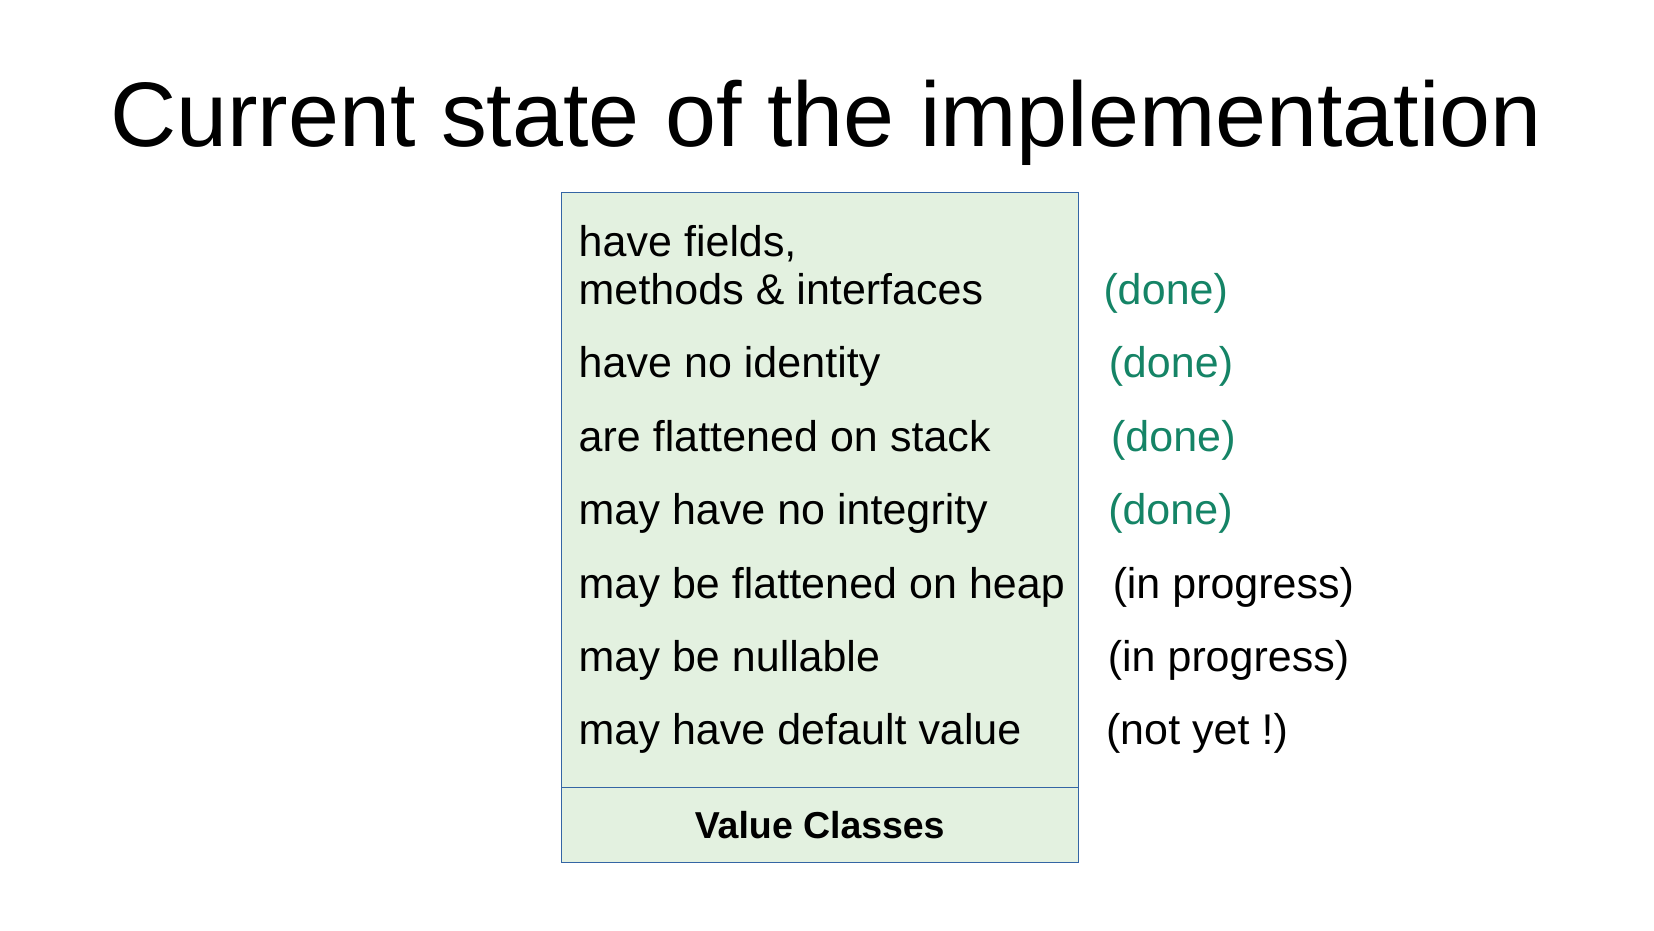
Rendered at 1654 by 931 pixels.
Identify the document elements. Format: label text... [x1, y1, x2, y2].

text_box [561, 192, 1079, 787]
text_box Value Classes [561, 787, 1079, 863]
title Current state of the implementation [82, 37, 1571, 193]
list have fields, methods & interfaces (done) have no identity (done) are flattened on stack (done) may have no integrity (done) may be flattened on heap (in progress) may be nullable (in progress) may have default value (not yet !) [578, 217, 1501, 758]
